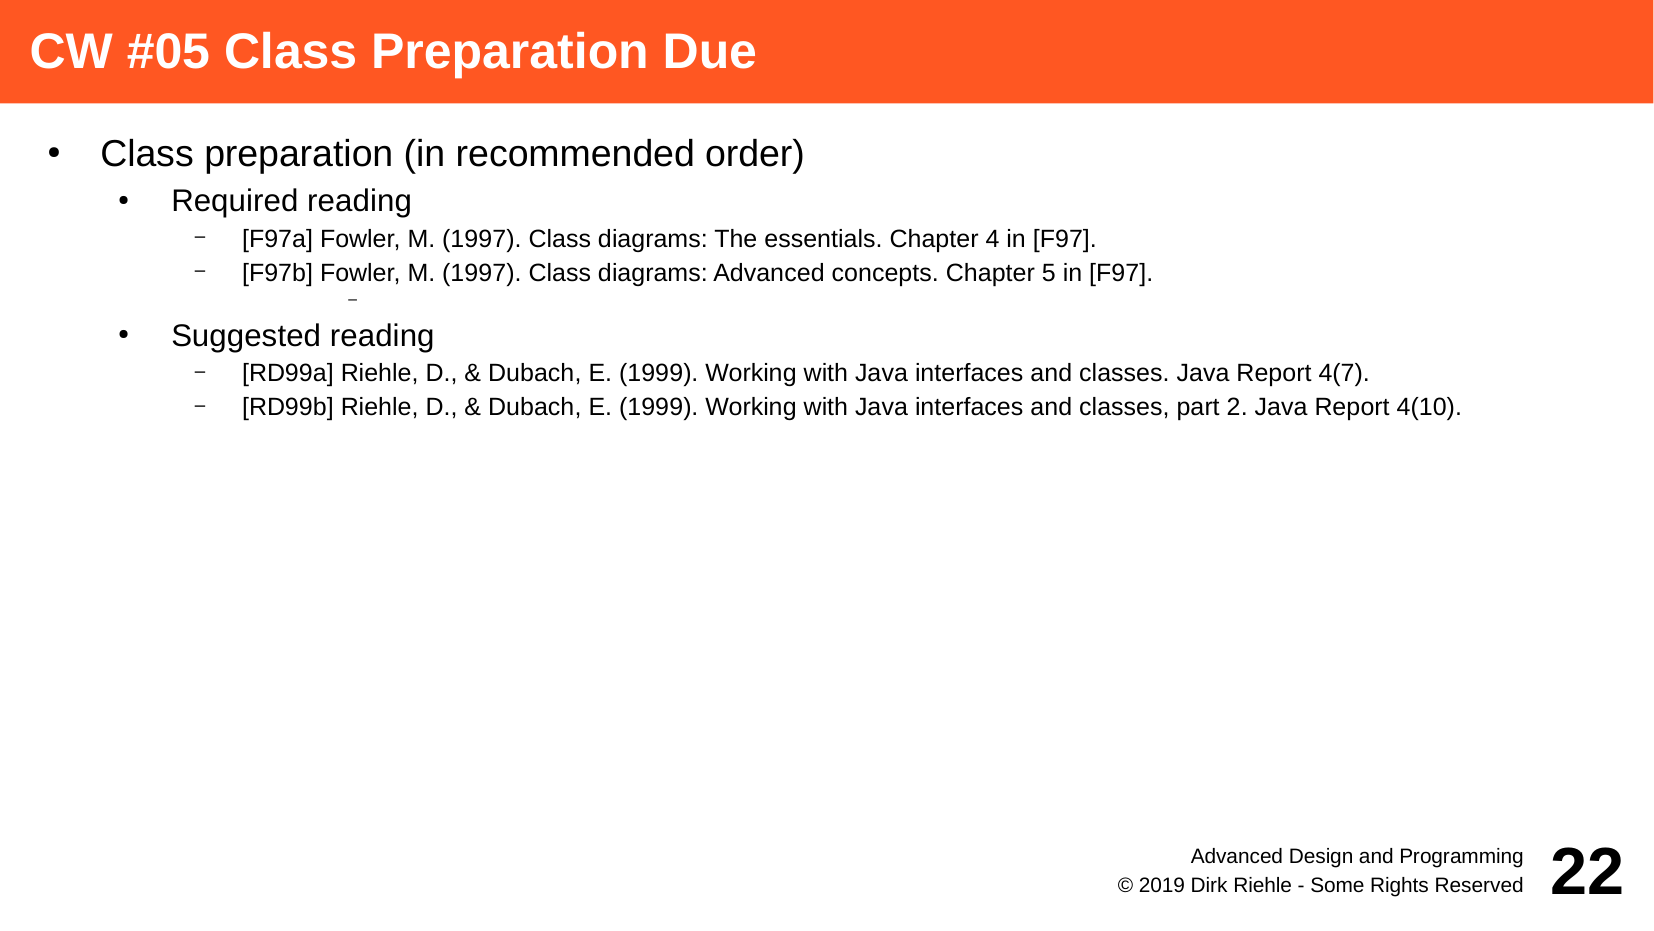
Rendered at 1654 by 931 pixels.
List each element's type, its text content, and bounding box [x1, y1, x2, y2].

list Class preparation (in recommended order) Required reading [F97a] Fowler, M. (1997). Class diagrams: The essentials. Chapter 4 in [F97]. [F97b] Fowler, M. (1997). Class diagrams: Advanced concepts. Chapter 5 in [F97]. Suggested reading [RD99a] Riehle, D., & Dubach, E. (1999). Working with Java interfaces and classes. Java Report 4(7). [RD99b] Riehle, D., & Dubach, E. (1999). Working with Java interfaces and classes, part 2. Java Report 4(10). [29, 132, 1625, 813]
title CW #05 Class Preparation Due [0, 0, 1654, 104]
